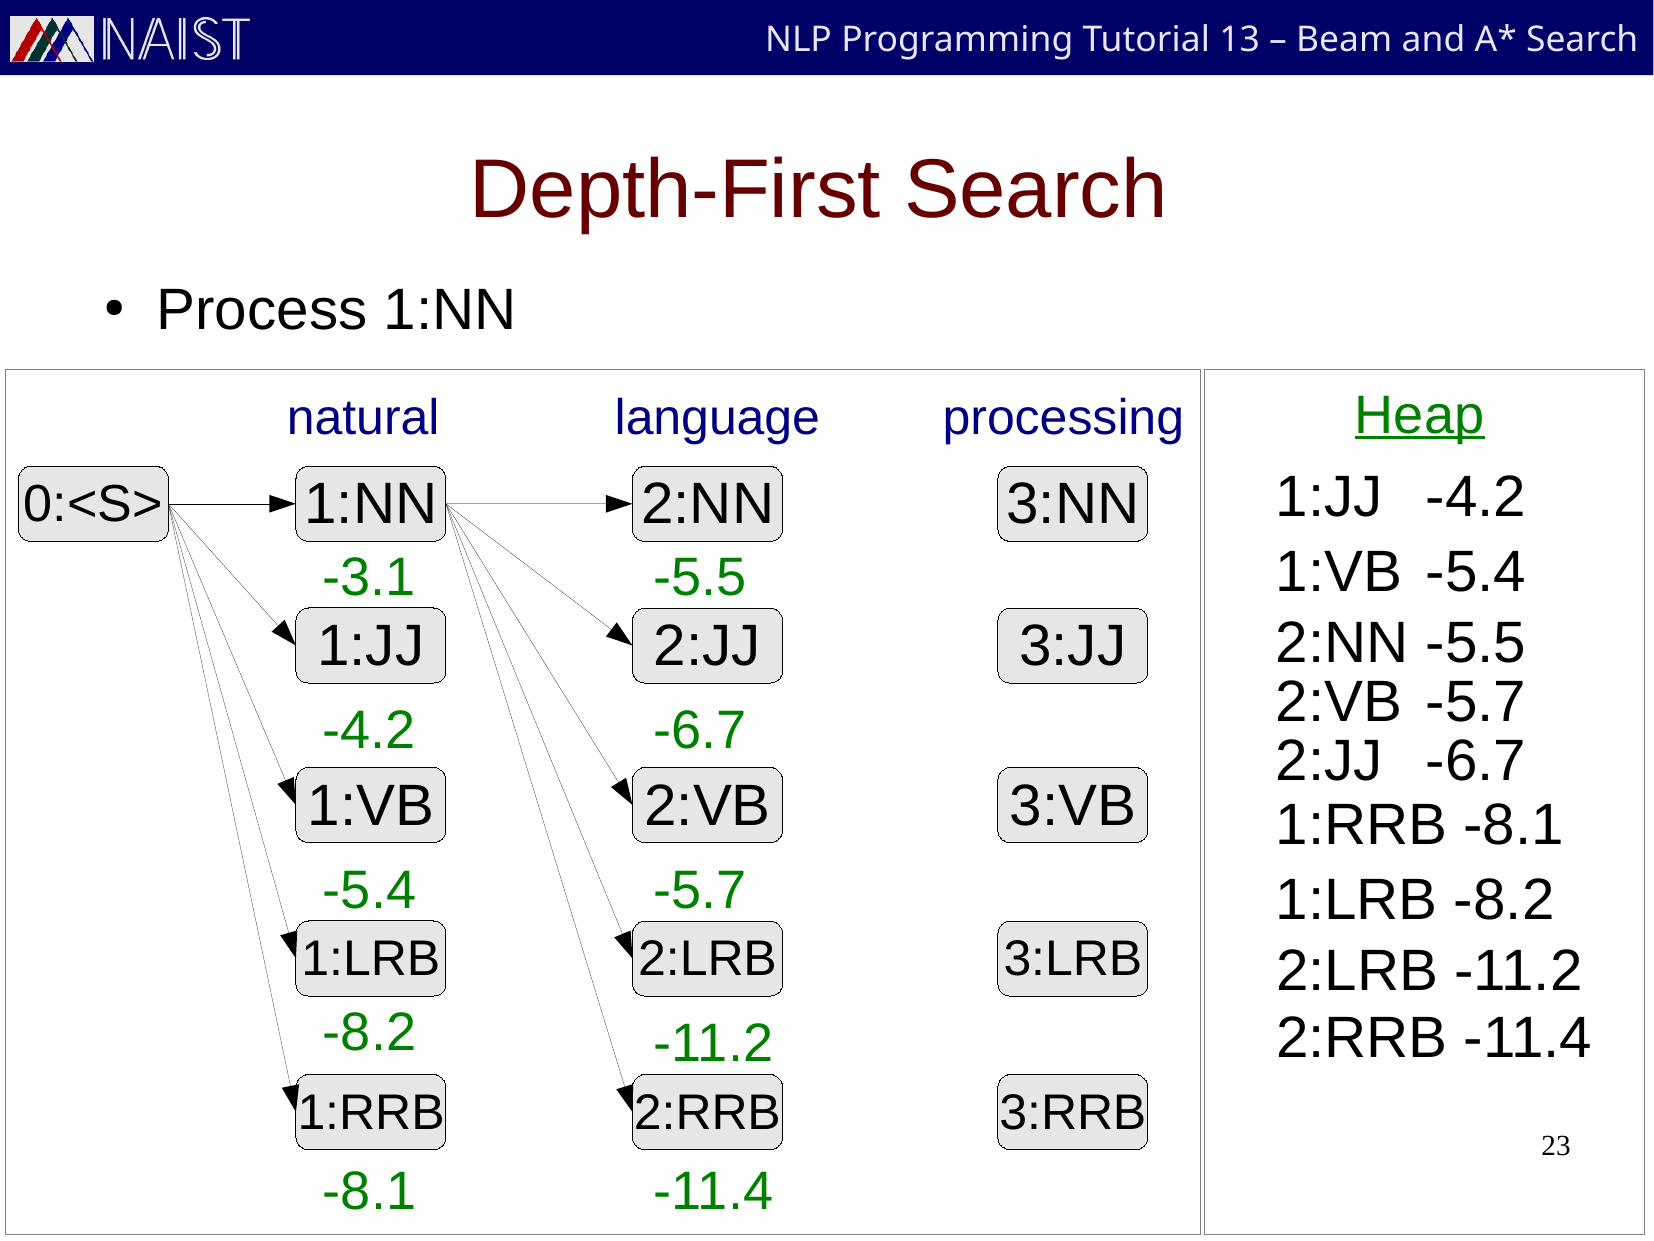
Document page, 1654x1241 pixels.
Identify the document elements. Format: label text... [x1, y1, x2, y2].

text_box 2:JJ [632, 608, 783, 684]
text_box 2:RRB -11.4 [1261, 996, 1608, 1077]
text_box -5.4 [308, 851, 432, 928]
text_box 2:VB [632, 767, 783, 843]
text_box 1:NN [295, 466, 446, 542]
text_box 0:<S> [18, 466, 169, 542]
text_box -11.2 [638, 1005, 789, 1081]
text_box 1:LRB [295, 920, 446, 997]
picture [10, 16, 94, 62]
text_box 2:LRB -11.2 [1261, 930, 1599, 996]
text_box -8.1 [308, 1153, 432, 1229]
text_box -4.2 [308, 692, 432, 768]
picture [102, 17, 251, 60]
text_box -3.1 [307, 538, 432, 615]
text_box 1:VB -5.4 [1261, 531, 1542, 602]
text_box -11.4 [638, 1153, 789, 1229]
text_box -8.2 [308, 993, 432, 1069]
text_box 2:JJ -6.7 [1261, 720, 1542, 801]
text_box 1:RRB -8.1 [1261, 784, 1580, 865]
text_box 3:RRB [997, 1074, 1148, 1150]
text_box -5.5 [638, 538, 762, 615]
text_box 1:RRB [295, 1074, 446, 1150]
text_box 1:VB [295, 767, 446, 843]
text_box Heap [1339, 376, 1500, 453]
text_box 2:NN -5.5 [1261, 602, 1542, 661]
text_box 3:LRB [997, 921, 1148, 997]
text_box 1:LRB -8.2 [1261, 865, 1570, 930]
text_box 2:LRB [632, 921, 783, 997]
text_box 1:JJ -4.2 [1261, 456, 1542, 531]
text_box 3:NN [997, 466, 1148, 542]
list Process 1:NN [86, 276, 1575, 342]
text_box 3:JJ [997, 608, 1148, 684]
text_box 2:NN [632, 466, 783, 542]
text_box 1:JJ [295, 607, 446, 684]
text_box -5.7 [638, 851, 762, 928]
text_box 2:RRB [632, 1076, 783, 1150]
text_box 2:VB -5.7 [1261, 661, 1542, 720]
text_box natural language processing [201, 381, 1200, 453]
text_box 3:VB [997, 767, 1148, 843]
title Depth-First Search [75, 92, 1564, 285]
text_box -6.7 [638, 692, 762, 768]
